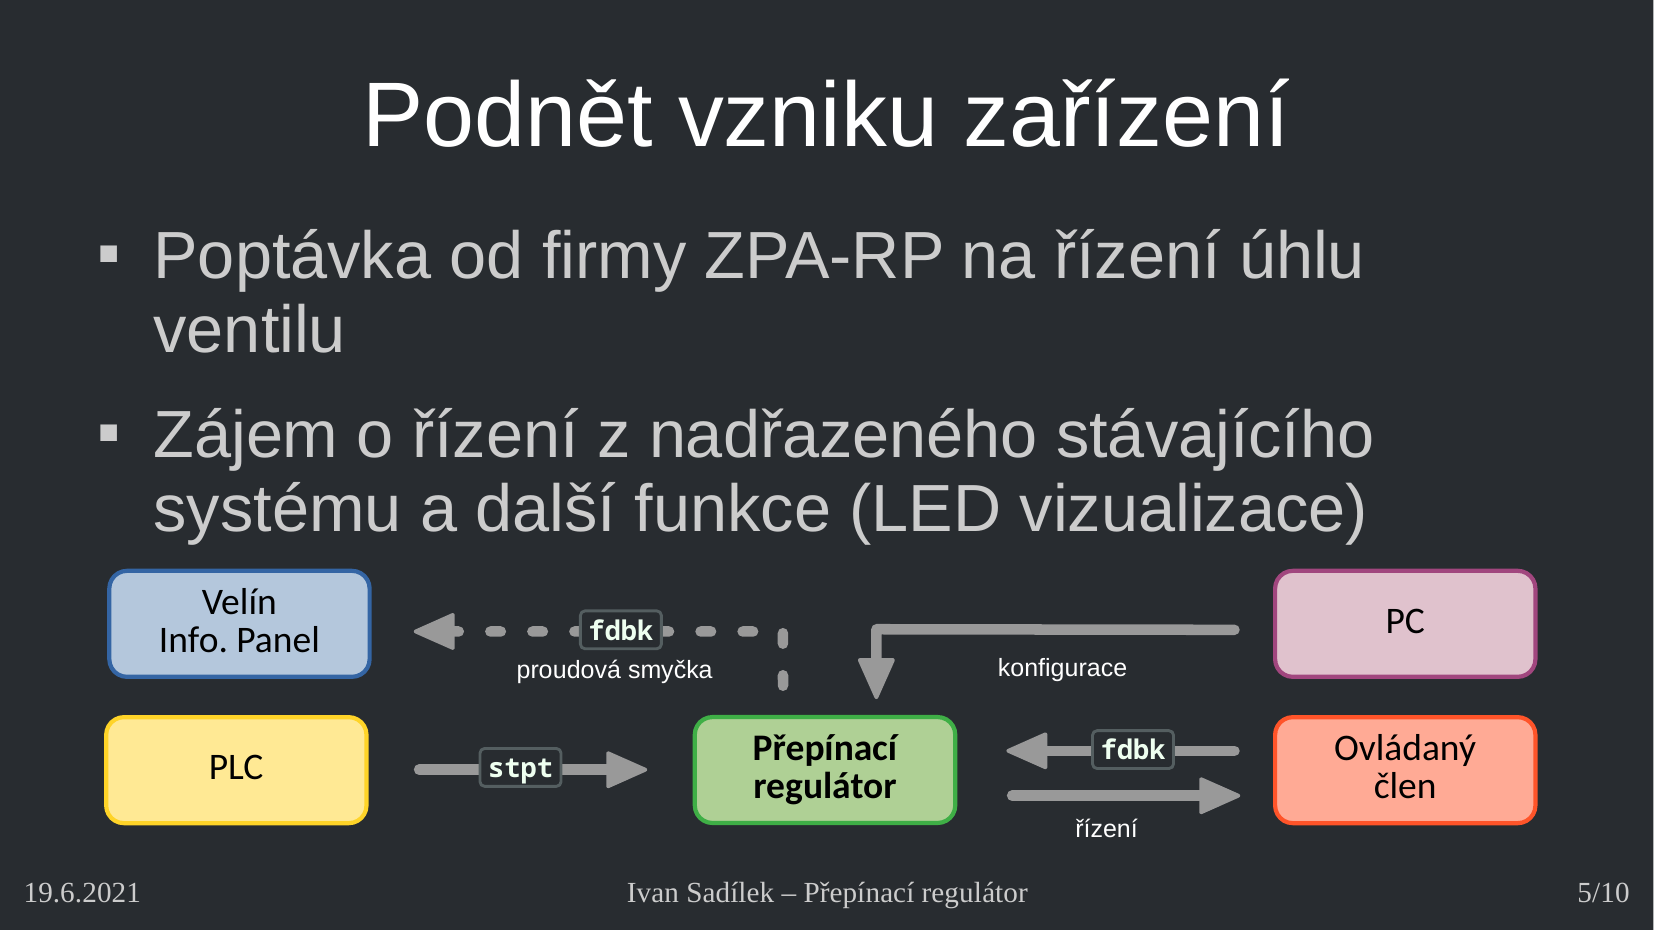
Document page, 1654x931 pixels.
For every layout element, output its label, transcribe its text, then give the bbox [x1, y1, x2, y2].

list Poptávka od firmy ZPA-RP na řízení úhlu ventilu Zájem o řízení z nadřazeného stávajícího systému a další funkce (LED vizualizace) [82, 217, 1571, 758]
text_box řízení [1060, 807, 1182, 851]
title Podnět vzniku zařízení [82, 37, 1571, 193]
text_box proudová smyčka [501, 648, 789, 695]
text_box PC [1275, 570, 1536, 677]
text_box Ovládaný člen [1275, 717, 1536, 824]
text_box konfigurace [983, 646, 1157, 695]
text_box Přepínací regulátor [694, 717, 956, 823]
text_box fdbk [1092, 730, 1174, 769]
text_box Velín Info. Panel [109, 570, 370, 677]
text_box PLC [106, 717, 367, 824]
text_box stpt [480, 748, 562, 787]
text_box fdbk [580, 610, 662, 648]
